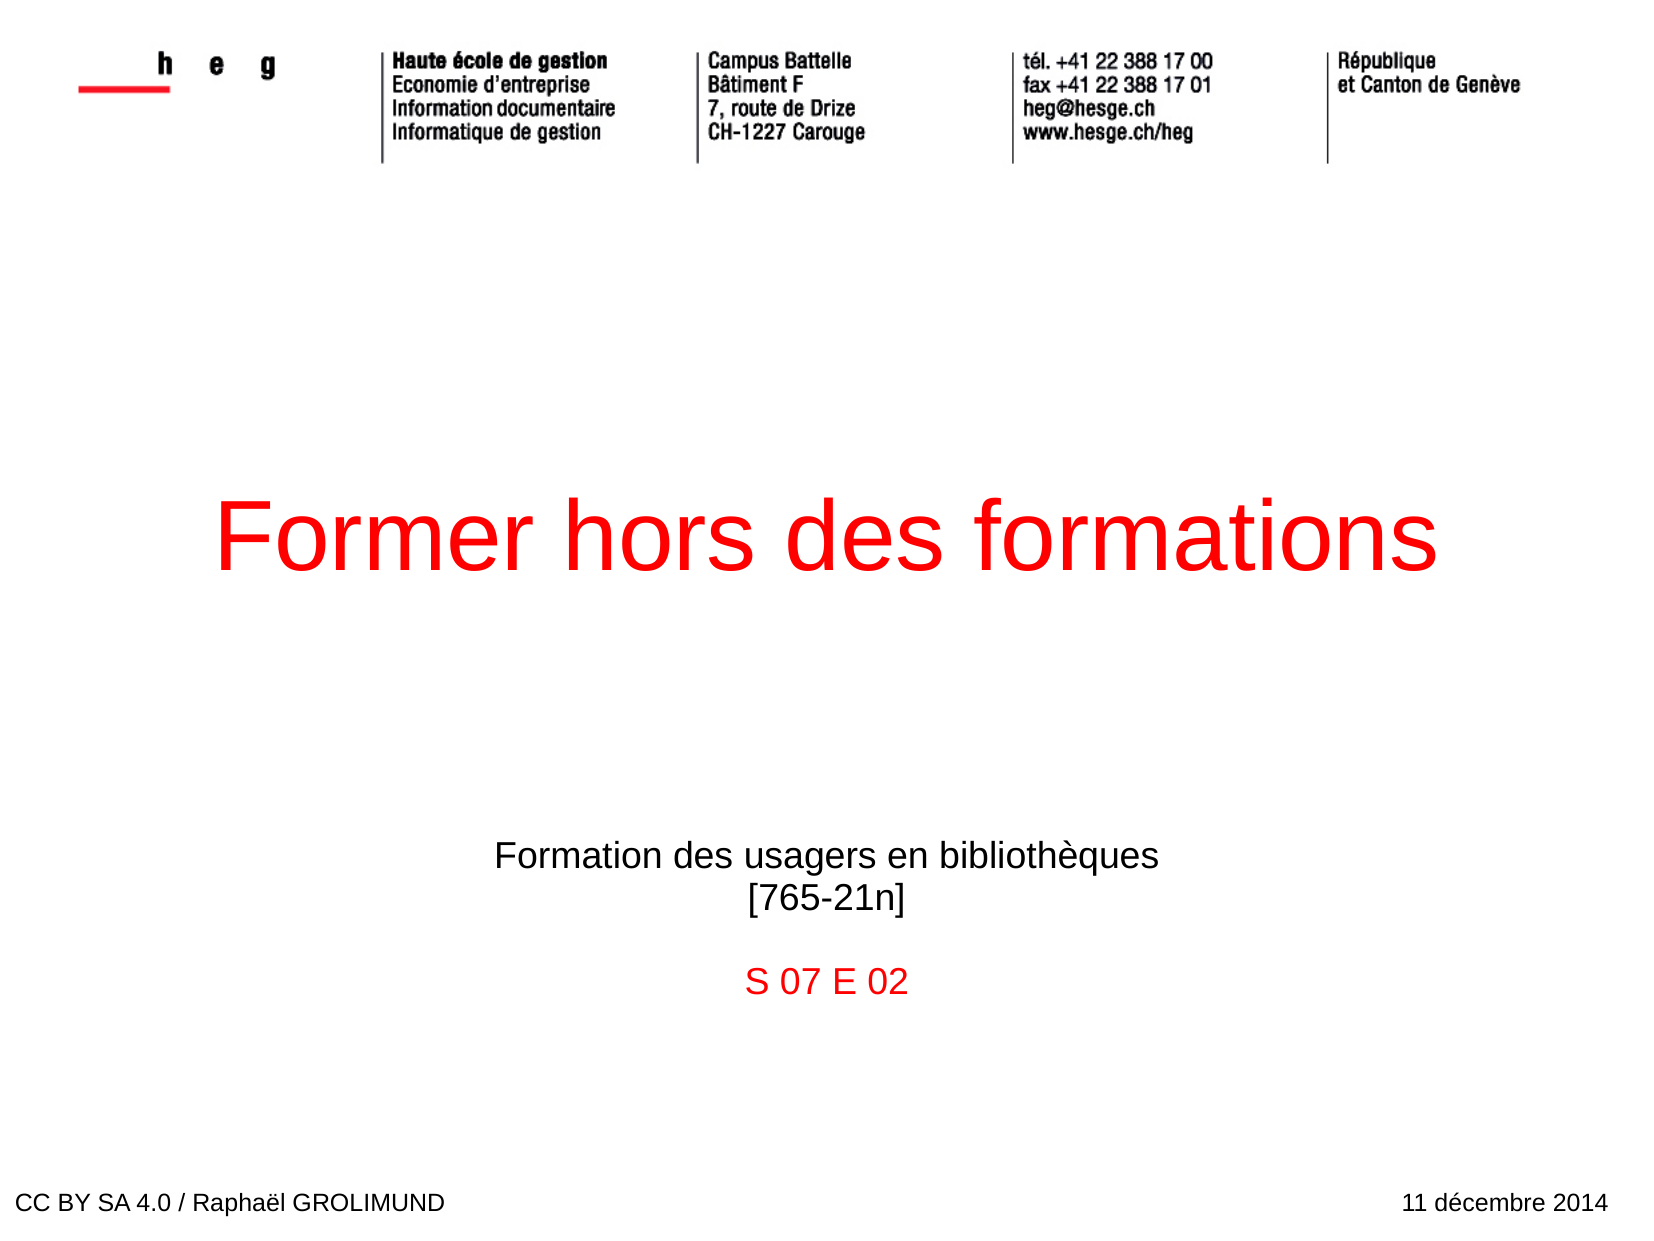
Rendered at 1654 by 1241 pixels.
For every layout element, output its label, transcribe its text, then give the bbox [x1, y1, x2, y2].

text_box Formation des usagers en bibliothèques [765-21n] S 07 E 02 [354, 826, 1300, 1010]
text_box CC BY SA 4.0 / Raphaël GROLIMUND 11 décembre 2014 [0, 1181, 1654, 1224]
picture [0, 0, 1654, 208]
text_box Former hors des formations [147, 472, 1506, 599]
